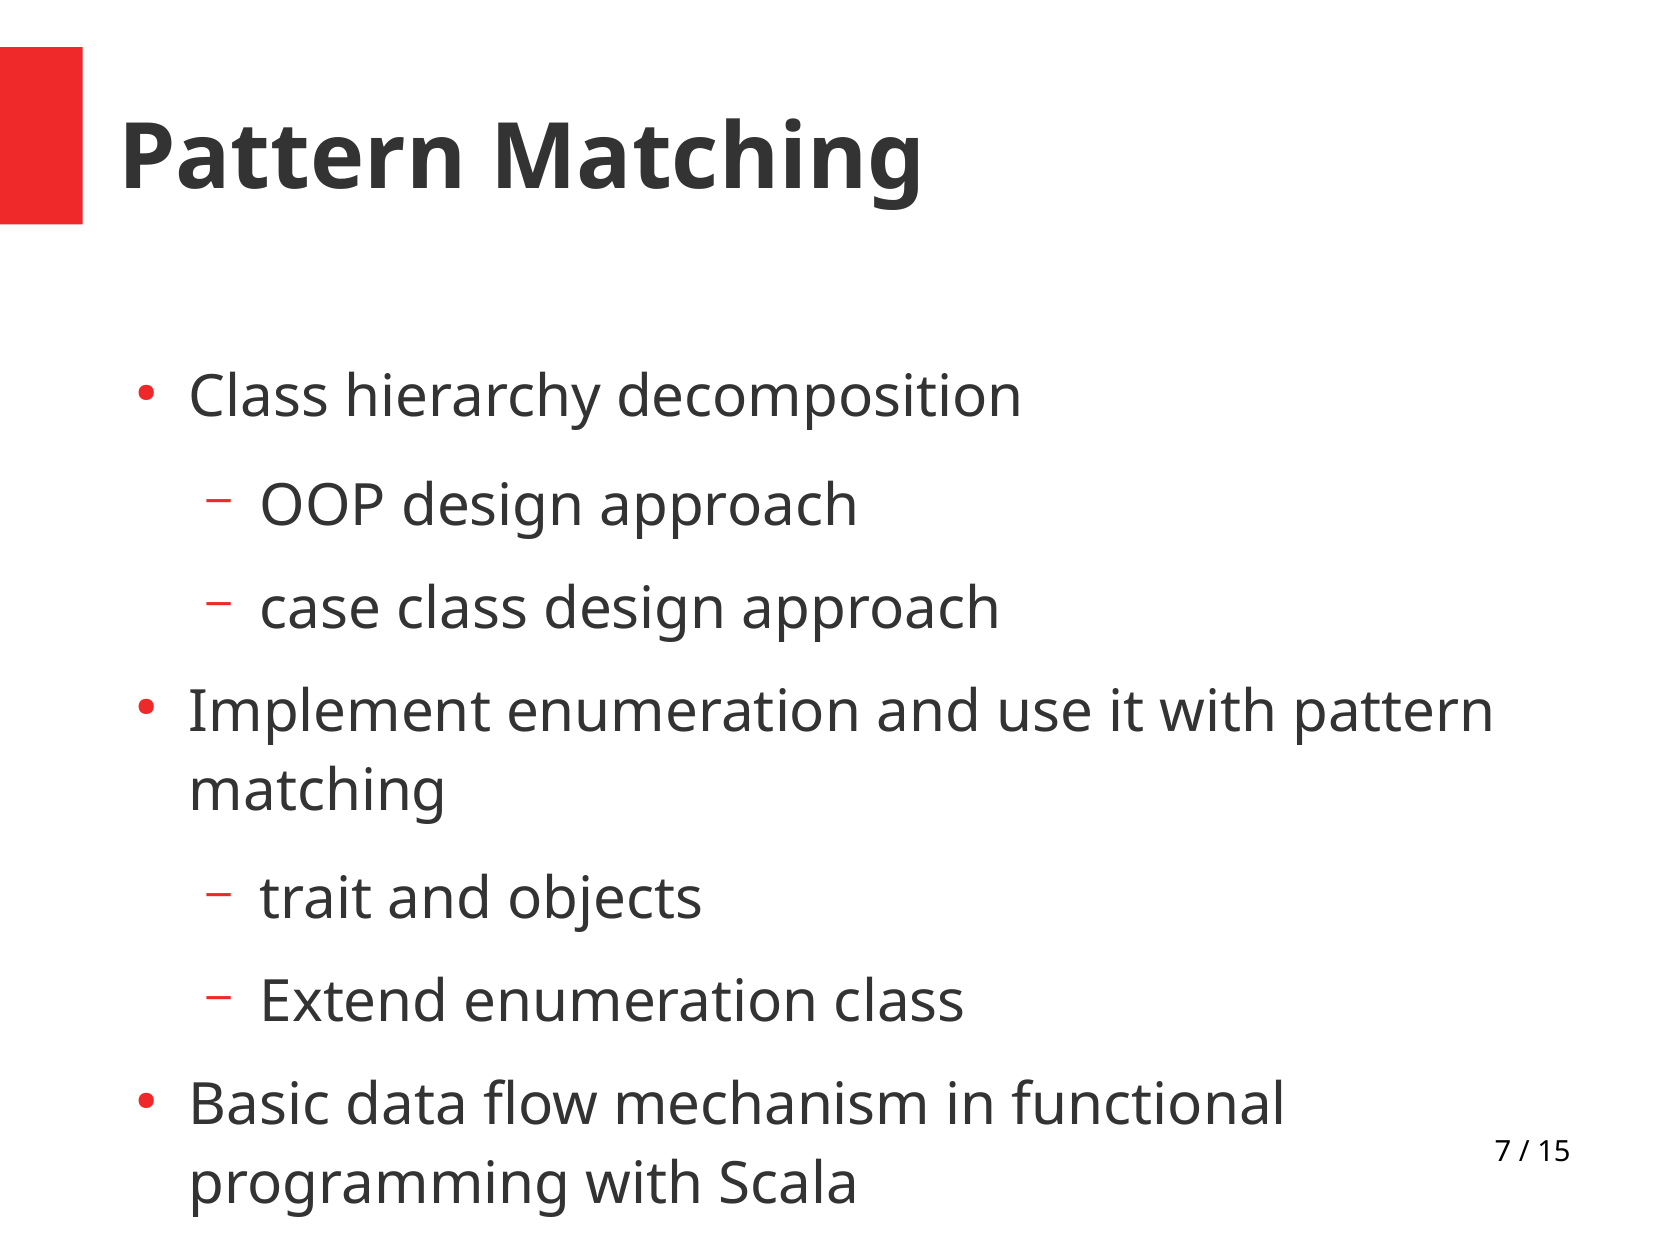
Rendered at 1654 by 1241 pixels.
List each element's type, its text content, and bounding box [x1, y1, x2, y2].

title Pattern Matching [118, 49, 1571, 257]
list Class hierarchy decomposition OOP design approach case class design approach Implement enumeration and use it with pattern matching trait and objects Extend enumeration class Basic data flow mechanism in functional programming with Scala [118, 354, 1536, 1074]
